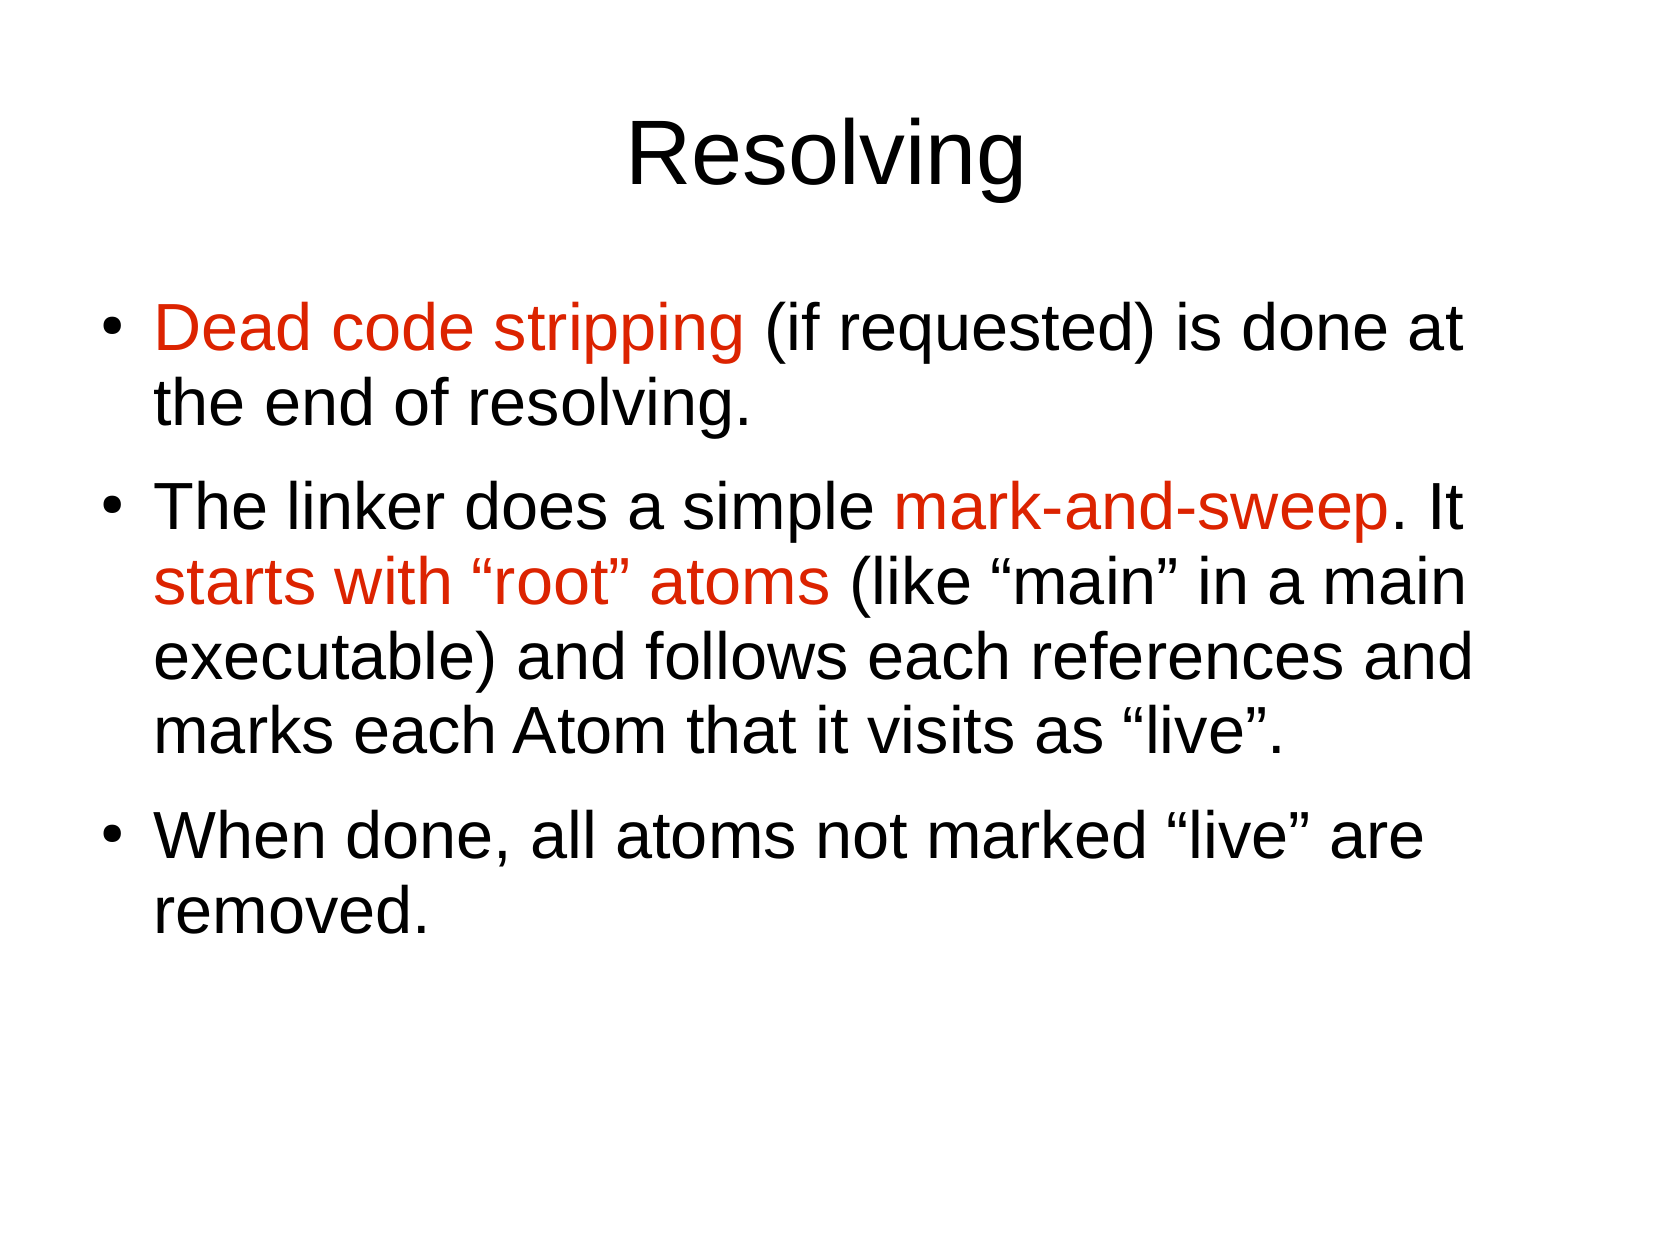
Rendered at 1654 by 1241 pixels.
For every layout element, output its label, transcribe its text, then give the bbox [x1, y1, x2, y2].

title Resolving [82, 49, 1571, 257]
list Dead code stripping (if requested) is done at the end of resolving. The linker does a simple mark-and-sweep. It starts with “root” atoms (like “main” in a main executable) and follows each references and marks each Atom that it visits as “live”. When done, all atoms not marked “live” are removed. [82, 290, 1538, 1010]
